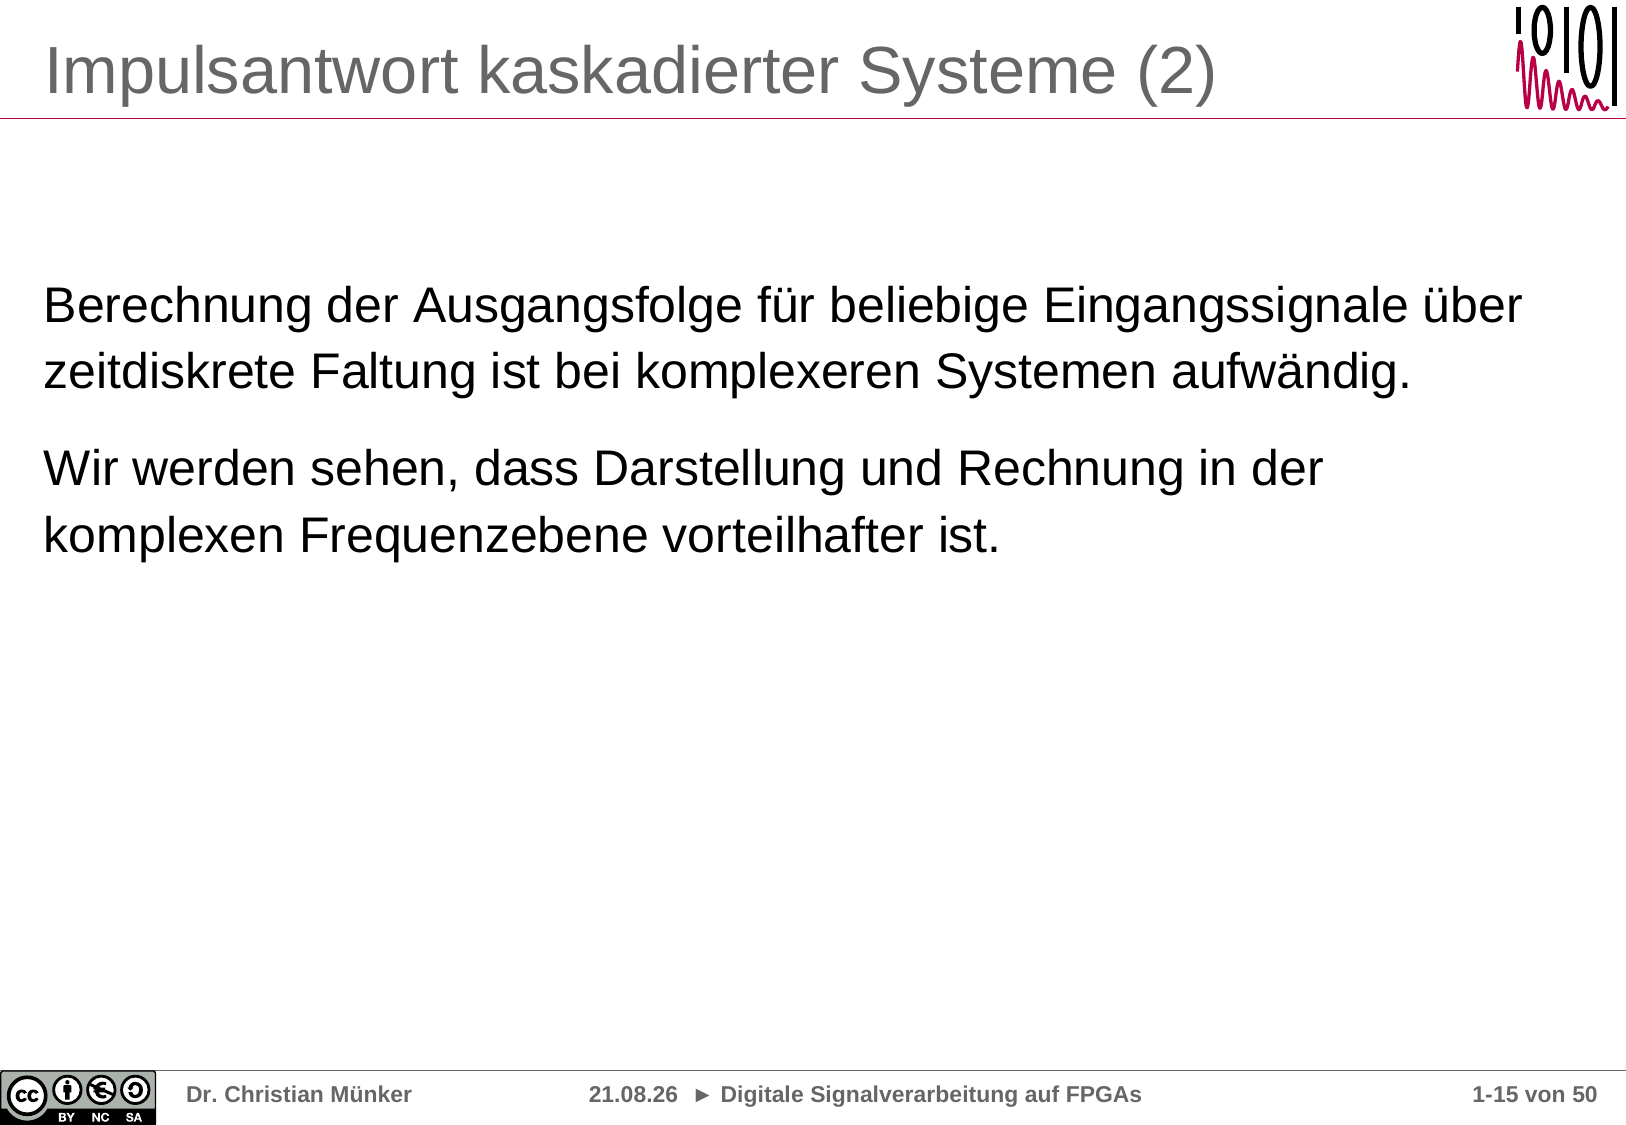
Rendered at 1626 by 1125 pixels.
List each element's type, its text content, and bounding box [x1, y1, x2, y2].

title Impulsantwort kaskadierter Systeme (2) [44, 10, 1299, 137]
list Berechnung der Ausgangsfolge für beliebige Eingangssignale über zeitdiskrete Faltung ist bei komplexeren Systemen aufwändig. Wir werden sehen, dass Darstellung und Rechnung in der komplexen Frequenzebene vorteilhafter ist. [43, 265, 1577, 649]
picture [1512, 0, 1624, 114]
